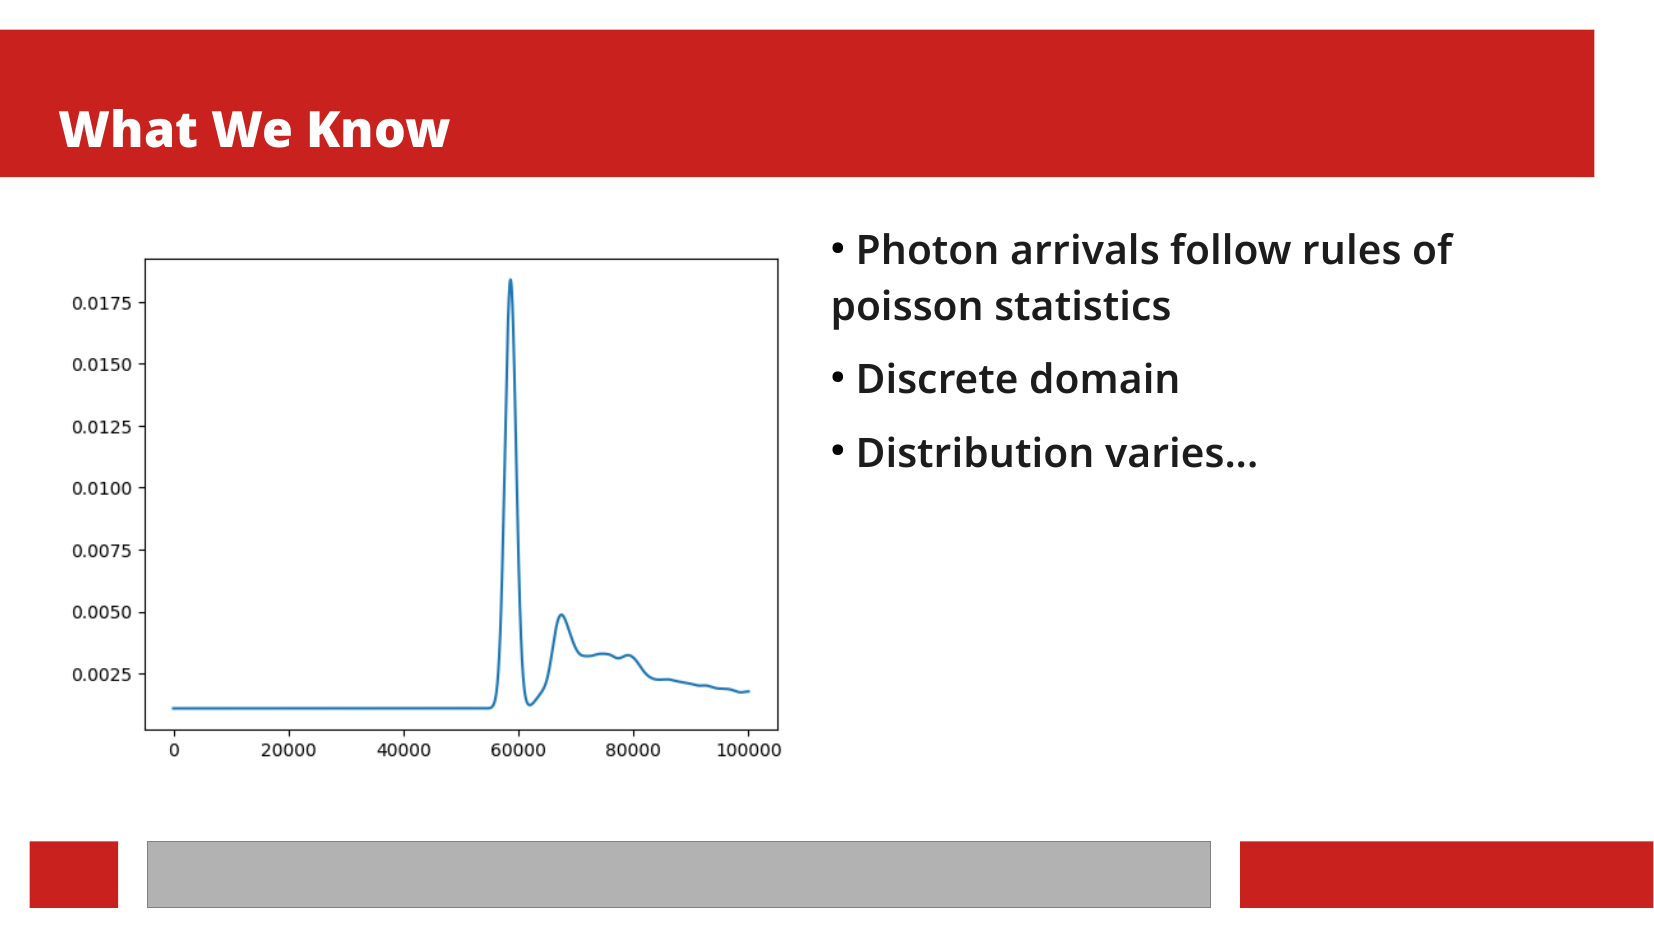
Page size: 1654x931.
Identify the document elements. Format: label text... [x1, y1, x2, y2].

picture [58, 246, 794, 773]
list Photon arrivals follow rules of poisson statistics Discrete domain Distribution varies... [830, 221, 1566, 798]
title What We Know [59, 44, 1595, 163]
